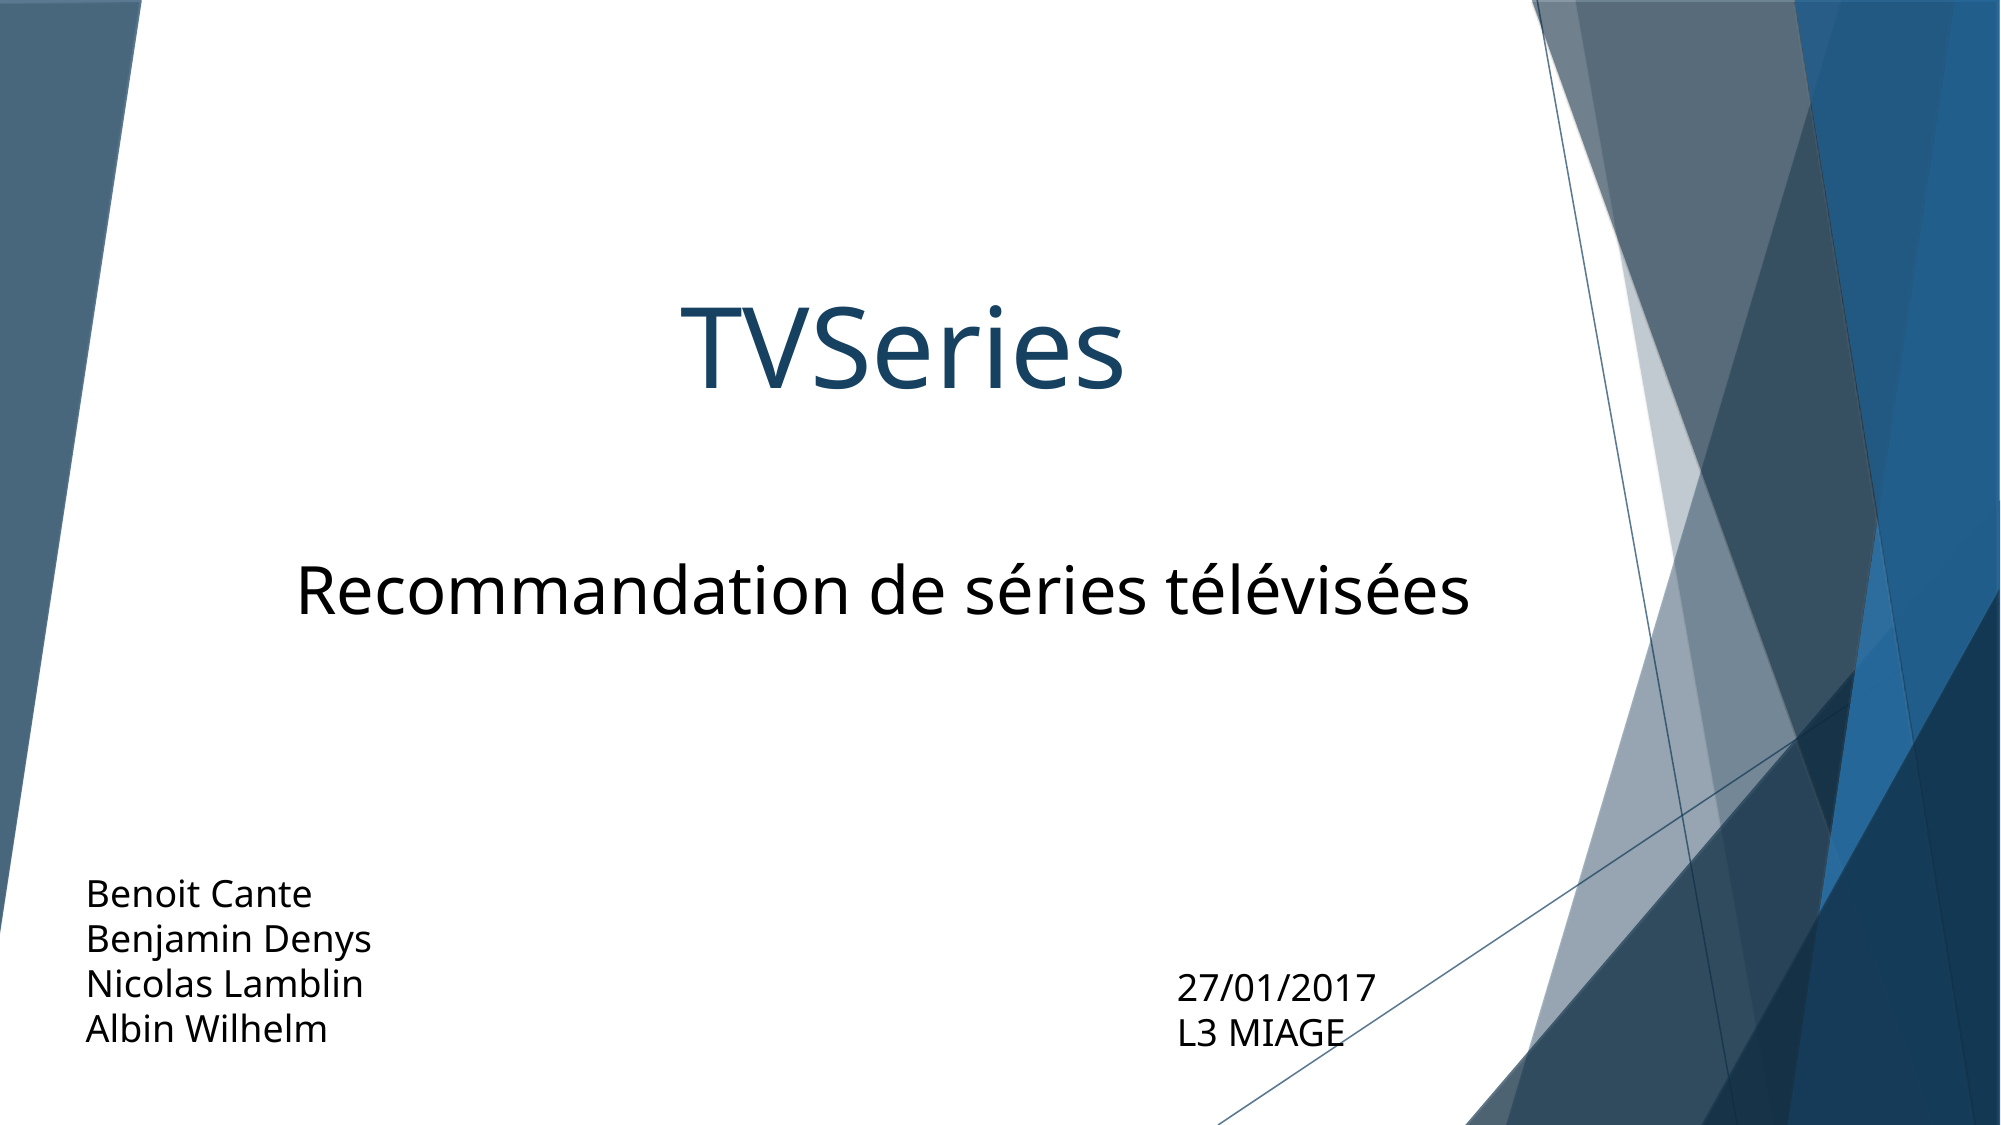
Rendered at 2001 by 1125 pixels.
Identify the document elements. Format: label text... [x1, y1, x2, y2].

title TVSeries [649, 283, 1144, 419]
subtitle Recommandation de séries télévisées [247, 540, 1522, 721]
text_box 27/01/2017 L3 MIAGE [1162, 956, 1524, 1062]
text_box Benoit Cante Benjamin Denys Nicolas Lamblin Albin Wilhelm [70, 862, 433, 1057]
